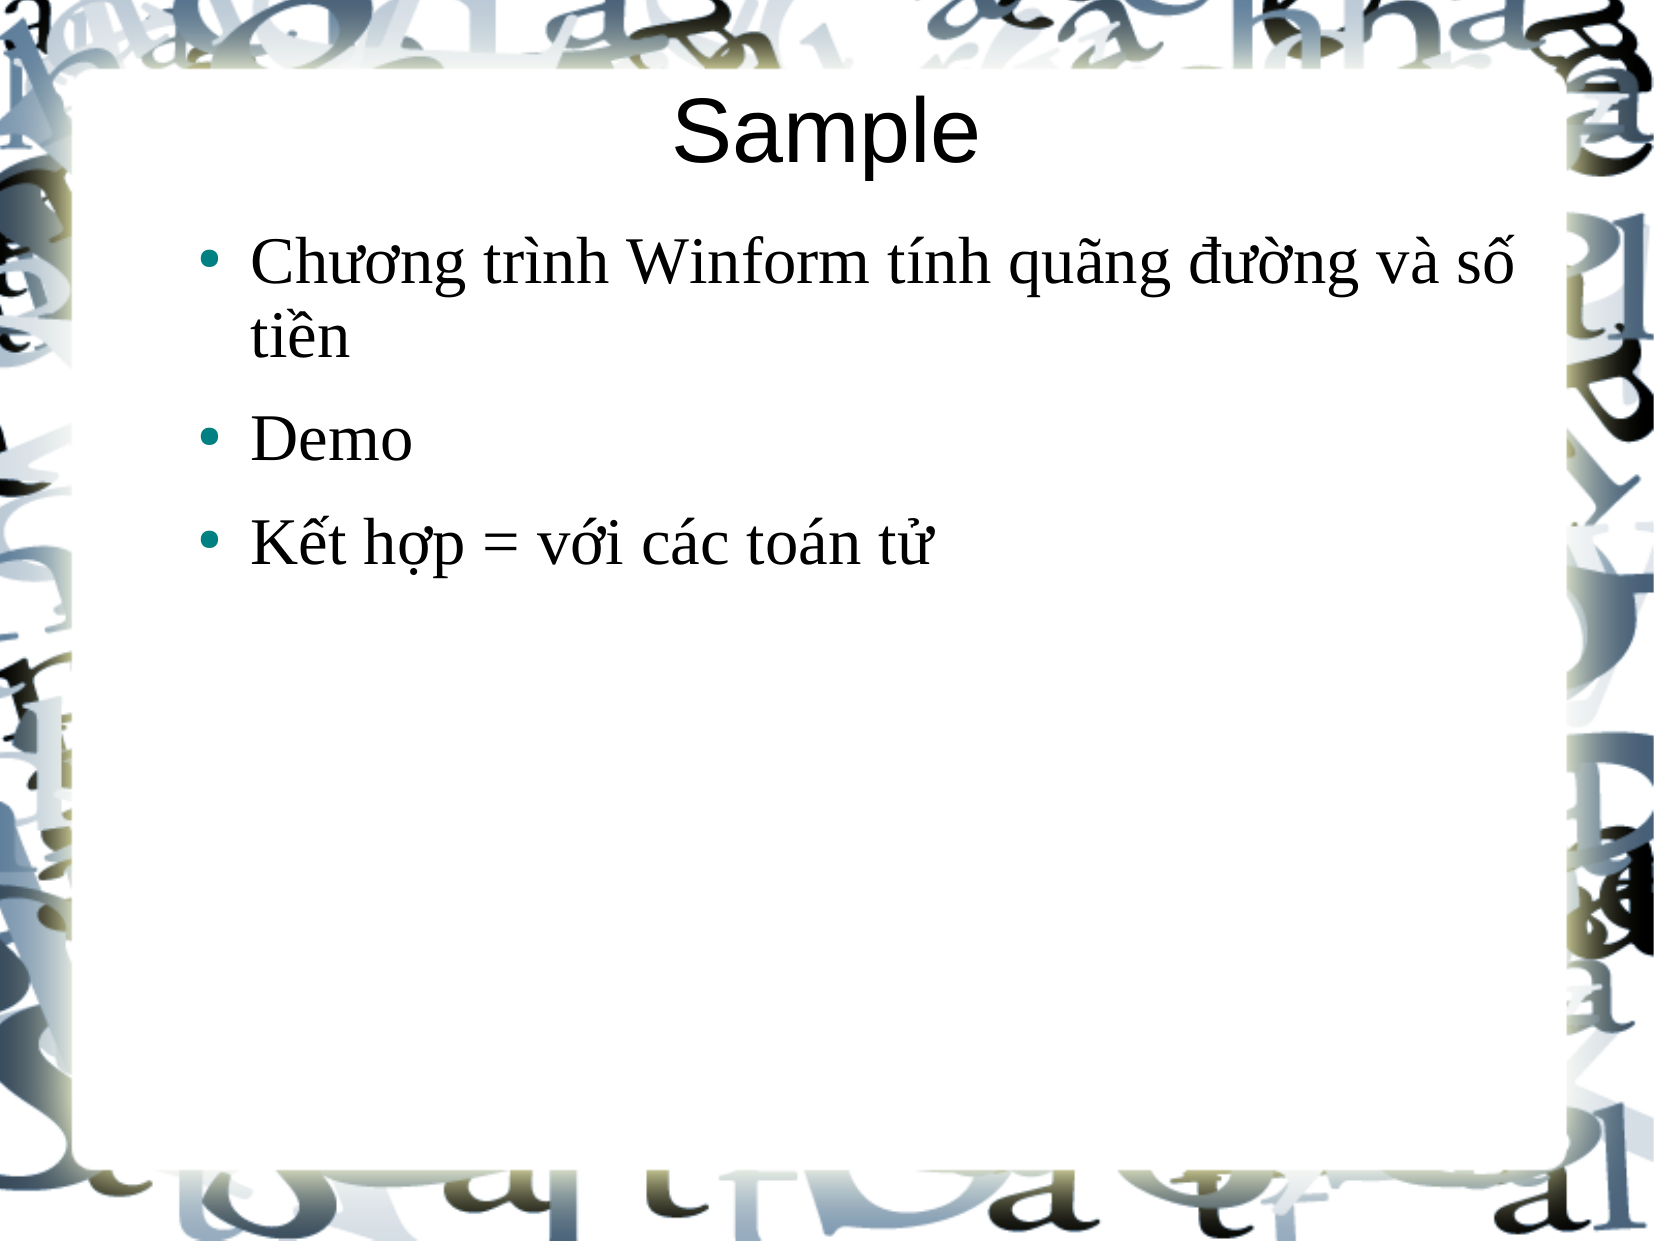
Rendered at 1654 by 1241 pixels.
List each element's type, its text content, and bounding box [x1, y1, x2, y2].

picture [0, 0, 1654, 1241]
title Sample [82, 78, 1571, 287]
list Chương trình Winform tính quãng đường và số tiền Demo Kết hợp = với các toán tử [180, 223, 1571, 1006]
